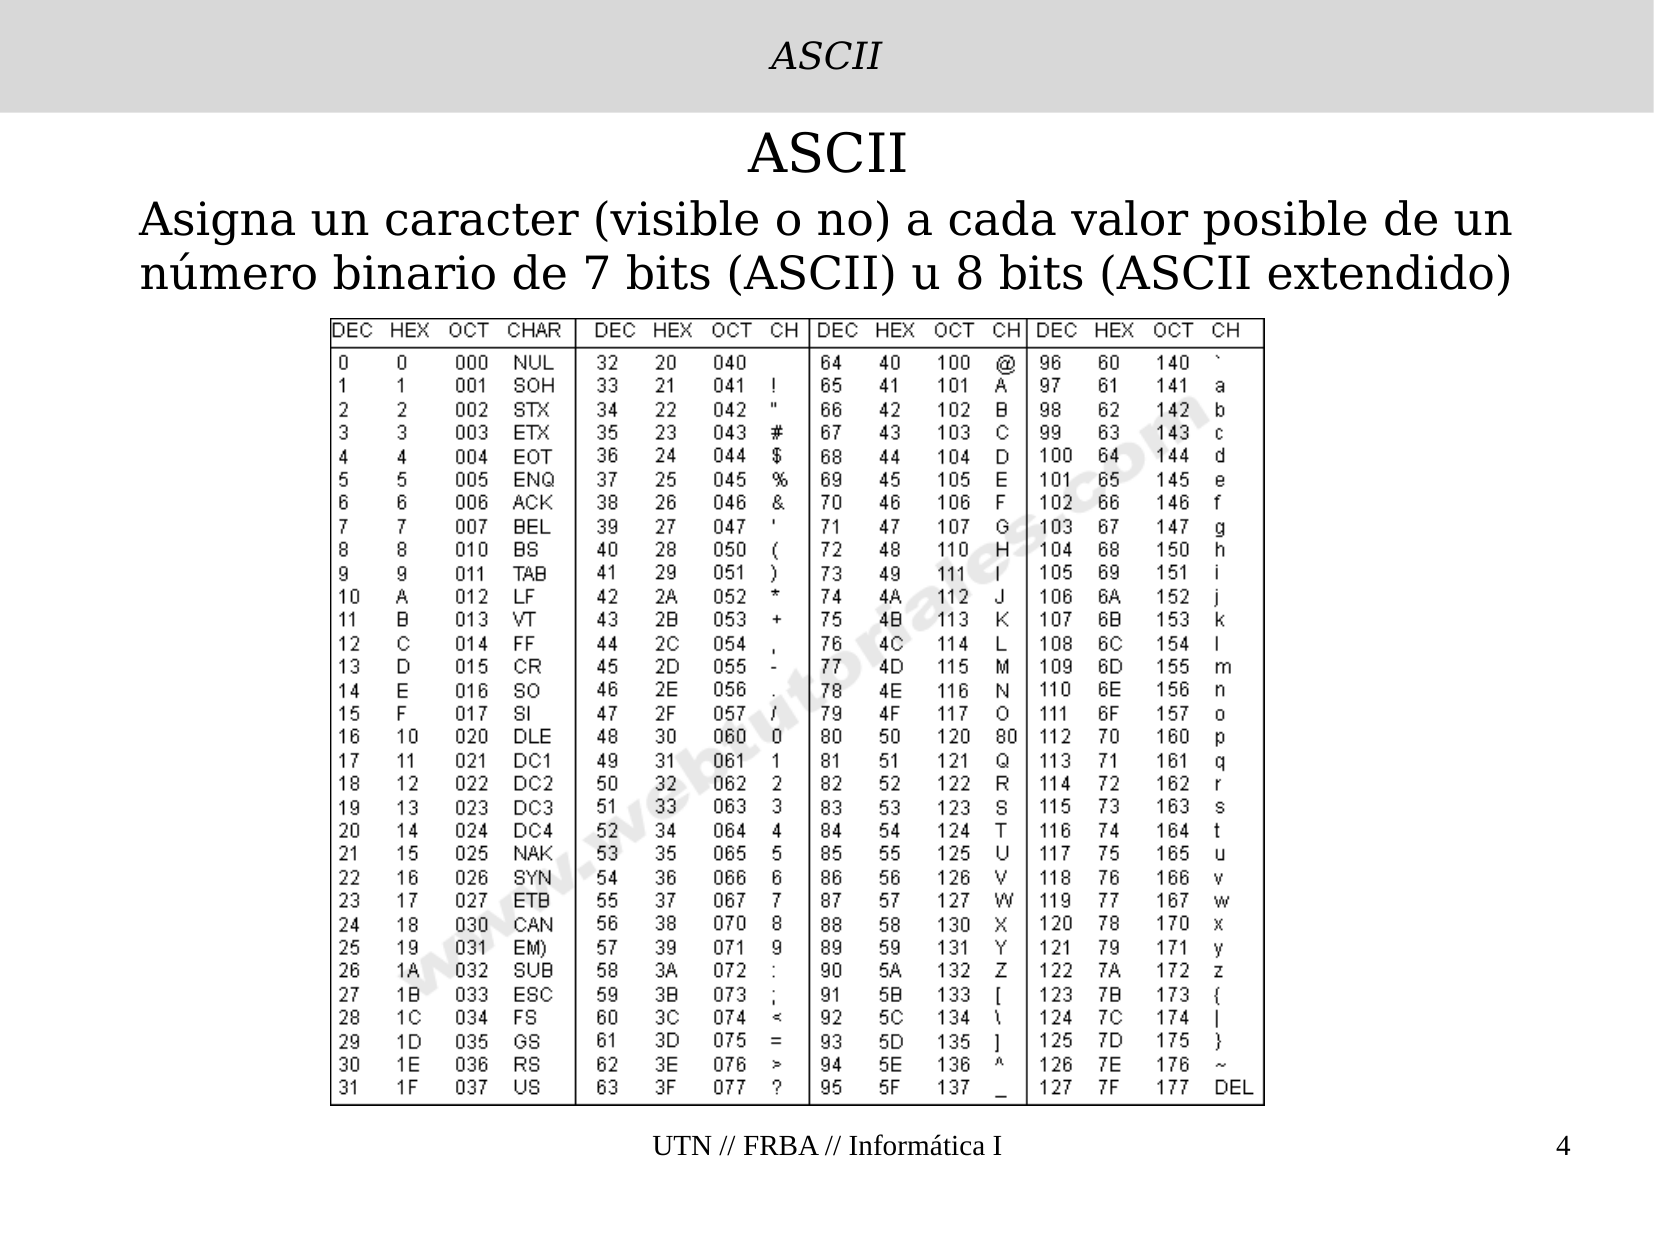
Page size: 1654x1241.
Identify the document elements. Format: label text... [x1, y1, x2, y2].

picture [330, 318, 1265, 1106]
text_box ASCII [0, 0, 1654, 113]
text_box ASCII [41, 114, 1617, 185]
text_box Asigna un caracter (visible o no) a cada valor posible de un número binario de 7 bits (ASCII) u 8 bits (ASCII extendido) [36, 185, 1617, 308]
